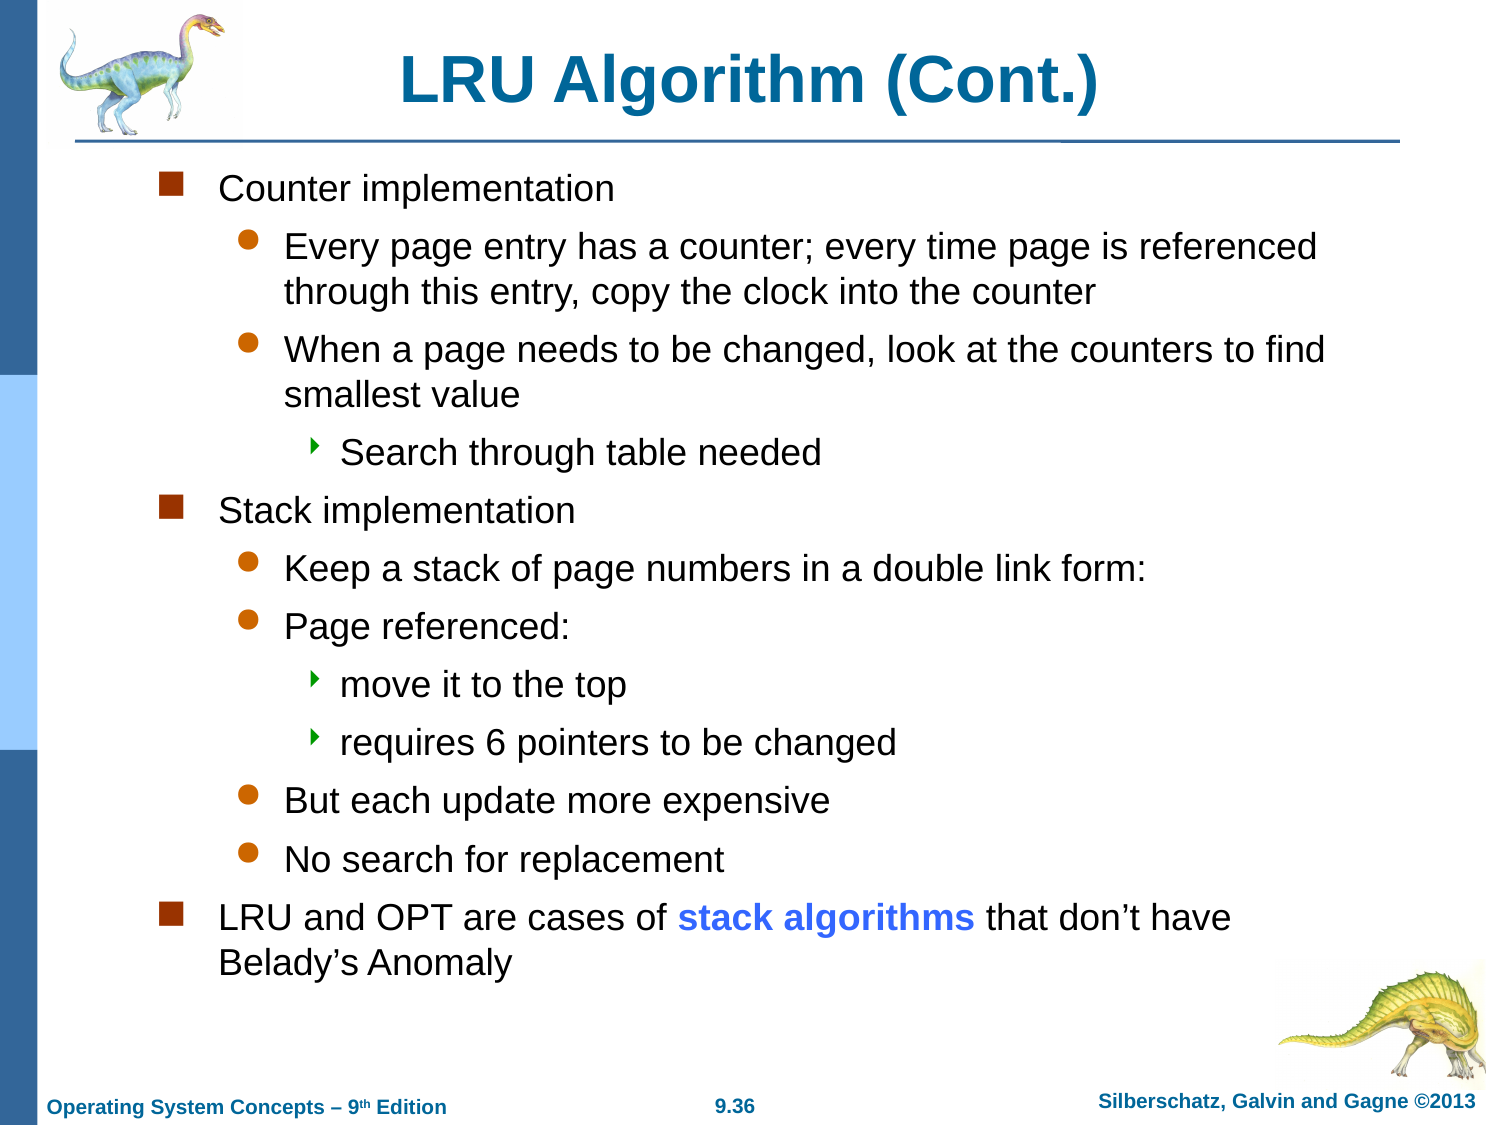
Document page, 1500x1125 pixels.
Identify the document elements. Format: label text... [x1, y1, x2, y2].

picture [46, 0, 243, 149]
title LRU Algorithm (Cont.) [75, 28, 1425, 124]
list Counter implementation Every page entry has a counter; every time page is referenced through this entry, copy the clock into the counter When a page needs to be changed, look at the counters to find smallest value Search through table needed Stack implementation Keep a stack of page numbers in a double link form: Page referenced: move it to the top requires 6 pointers to be changed But each update more expensive No search for replacement LRU and OPT are cases of stack algorithms that don’t have Belady’s Anomaly [146, 155, 1382, 1017]
picture [1275, 959, 1486, 1090]
